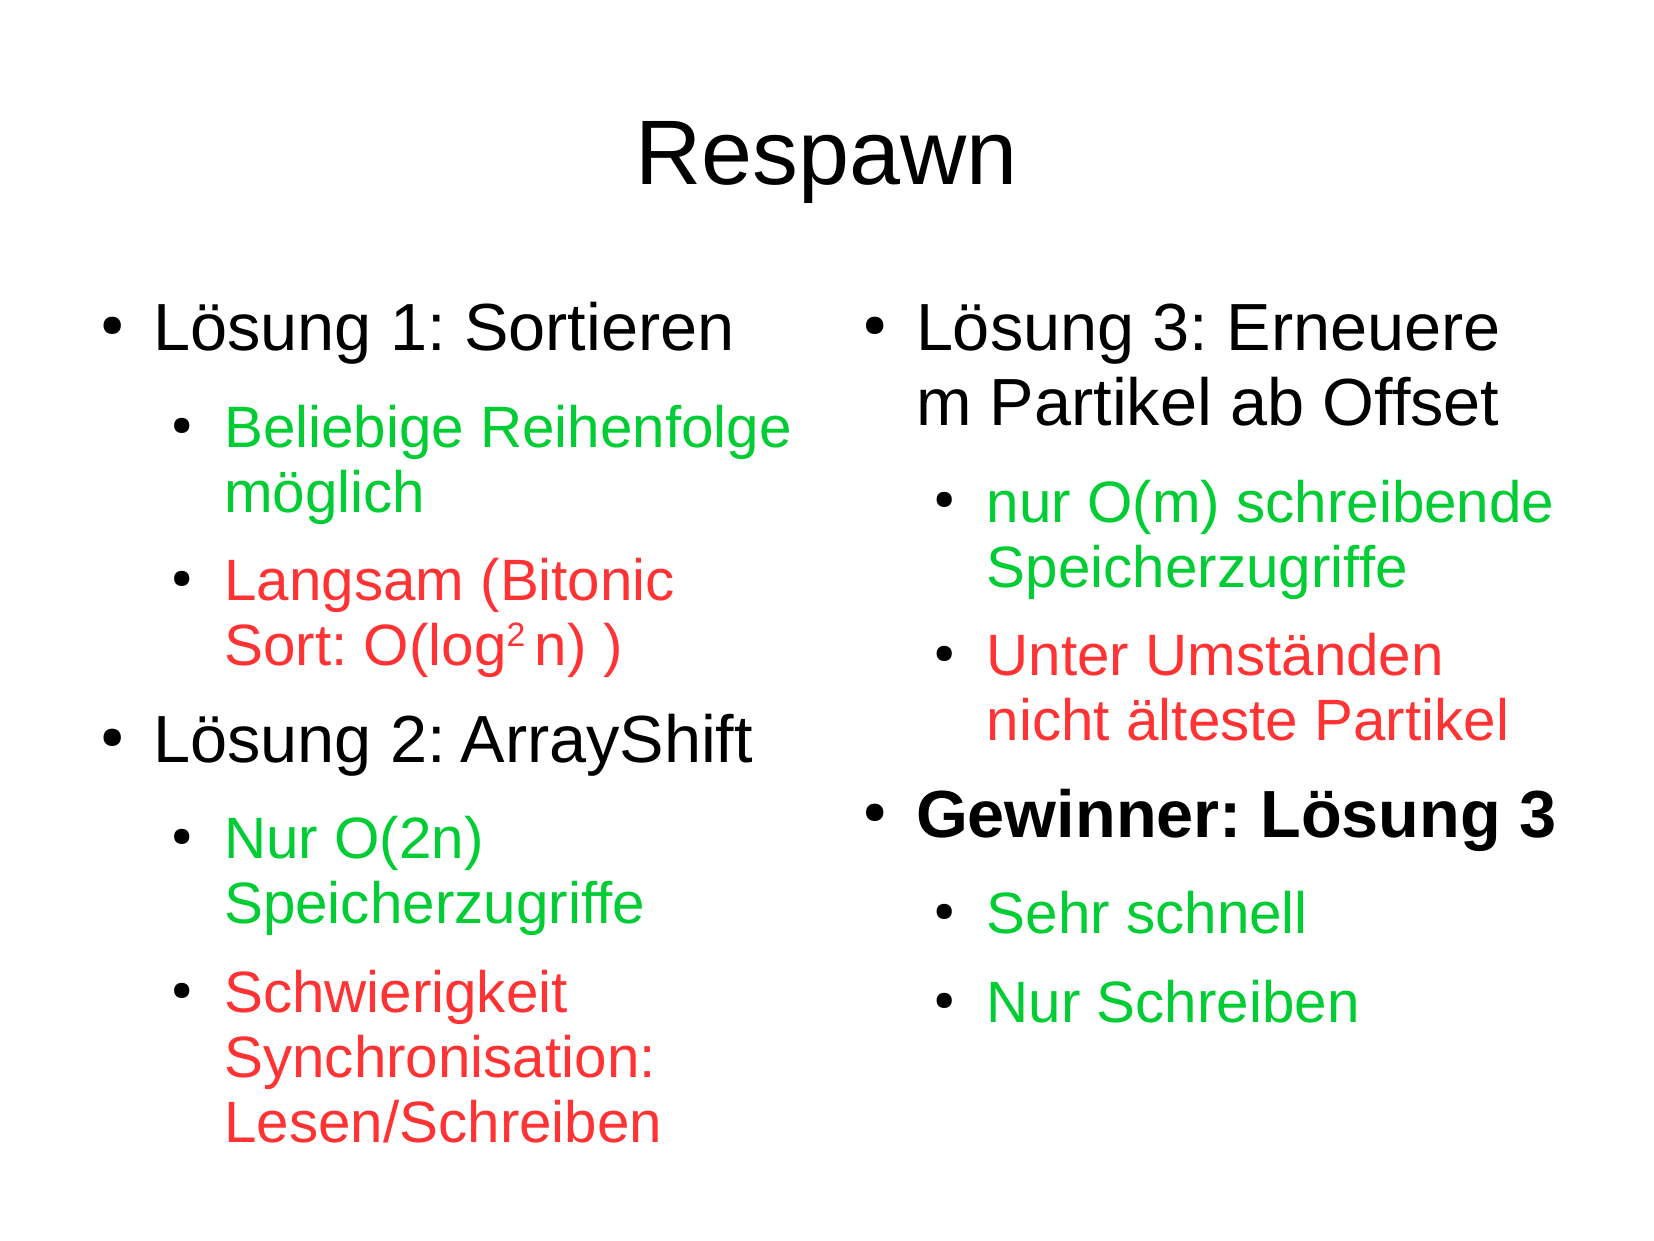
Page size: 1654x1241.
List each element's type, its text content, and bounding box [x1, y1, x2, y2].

list Lösung 1: Sortieren Beliebige Reihenfolge möglich Langsam (Bitonic Sort: O(log2 n) ) Lösung 2: ArrayShift Nur O(2n) Speicherzugriffe Schwierigkeit Synchronisation: Lesen/Schreiben [82, 290, 809, 1153]
title Respawn [82, 49, 1571, 257]
list Lösung 3: Erneuere m Partikel ab Offset nur O(m) schreibende Speicherzugriffe Unter Umständen nicht älteste Partikel Gewinner: Lösung 3 Sehr schnell Nur Schreiben [845, 290, 1572, 1109]
